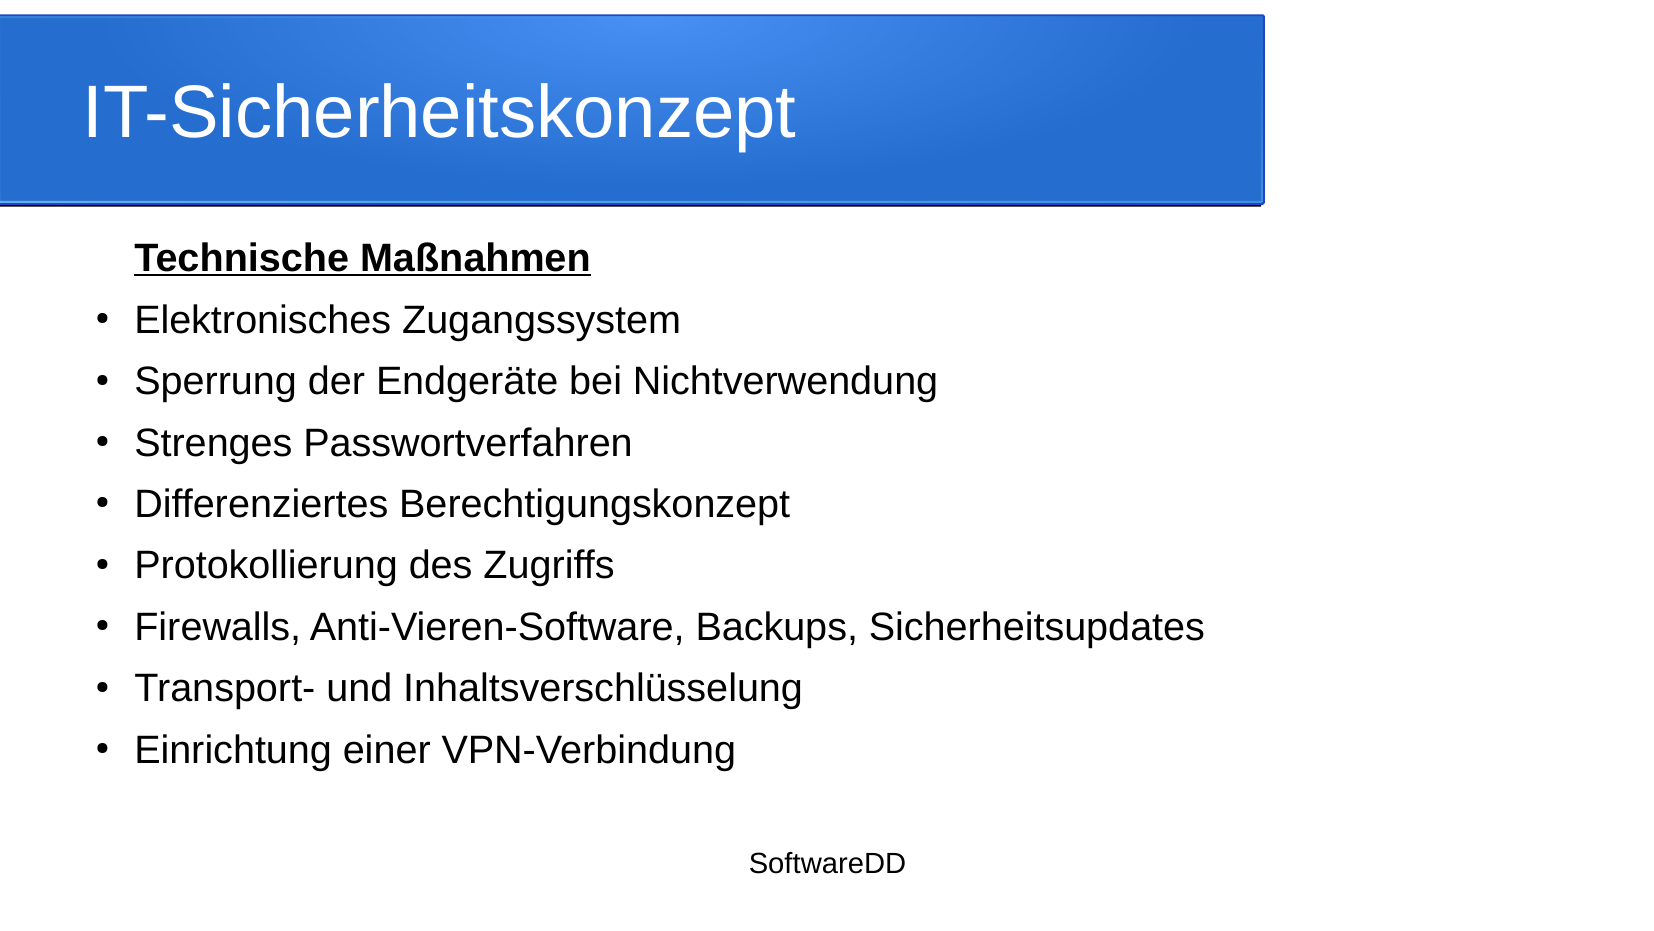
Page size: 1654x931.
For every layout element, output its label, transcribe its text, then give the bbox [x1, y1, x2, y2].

list Technische Maßnahmen Elektronisches Zugangssystem Sperrung der Endgeräte bei Nichtverwendung Strenges Passwortverfahren Differenziertes Berechtigungskonzept Protokollierung des Zugriffs Firewalls, Anti-Vieren-Software, Backups, Sicherheitsupdates Transport- und Inhaltsverschlüsselung Einrichtung einer VPN-Verbindung [82, 236, 1571, 776]
title IT-Sicherheitskonzept [82, 35, 1235, 189]
